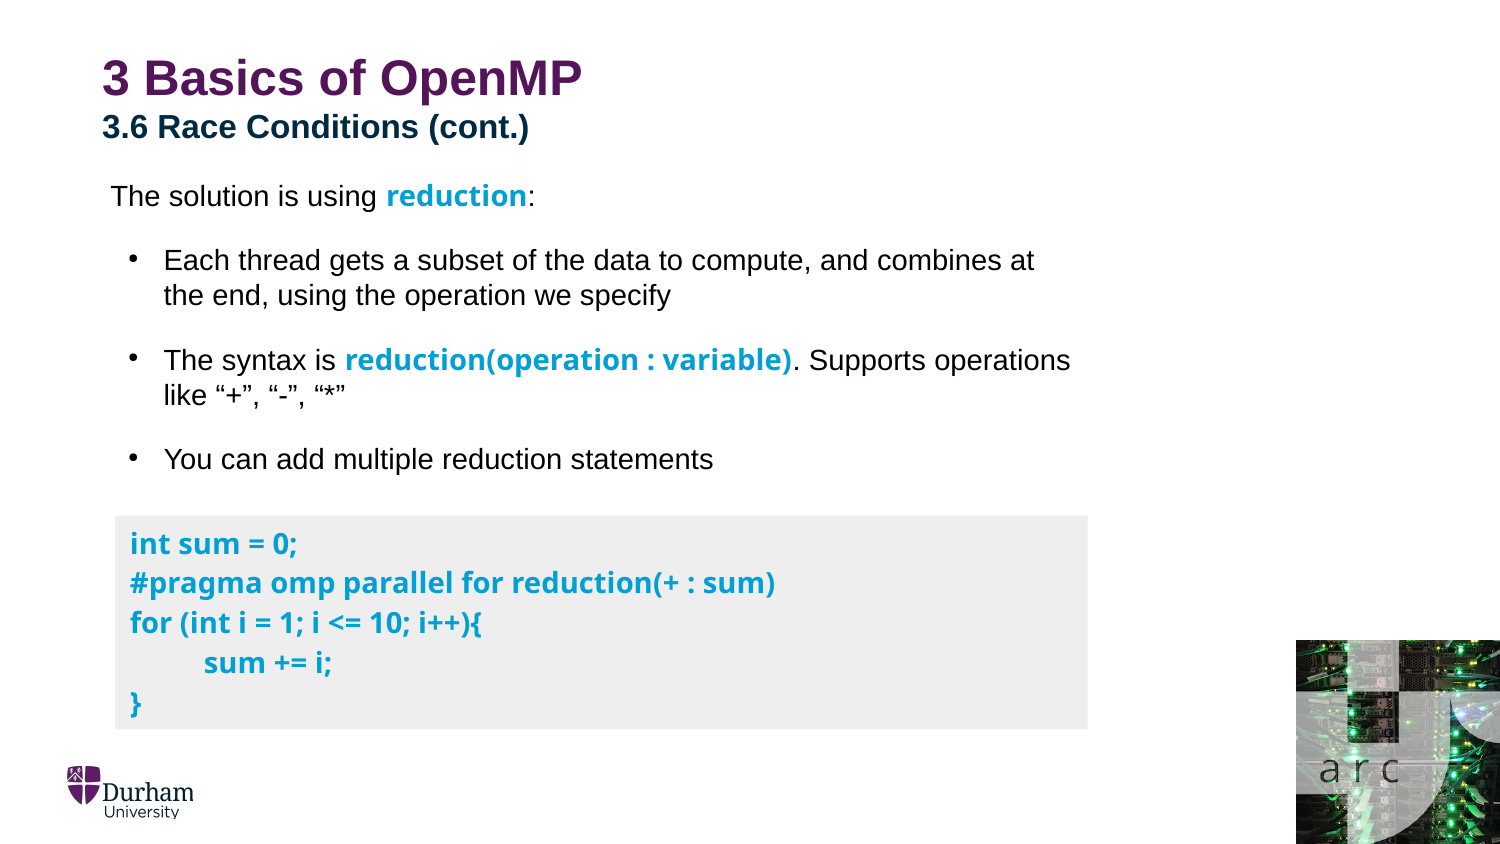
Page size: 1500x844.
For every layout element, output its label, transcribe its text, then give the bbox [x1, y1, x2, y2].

text_box int sum = 0; #pragma omp parallel for reduction(+ : sum) for (int i = 1; i <= 10; i++){ sum += i; } [115, 515, 1088, 695]
list The solution is using reduction: Each thread gets a subset of the data to compute, and combines at the end, using the operation we specify The syntax is reduction(operation : variable). Supports operations like “+”, “-”, “*” You can add multiple reduction statements [110, 177, 1079, 515]
picture [67, 766, 193, 819]
title 3 Basics of OpenMP 3.6 Race Conditions (cont.) [101, 45, 1399, 187]
picture [1296, 640, 1500, 844]
